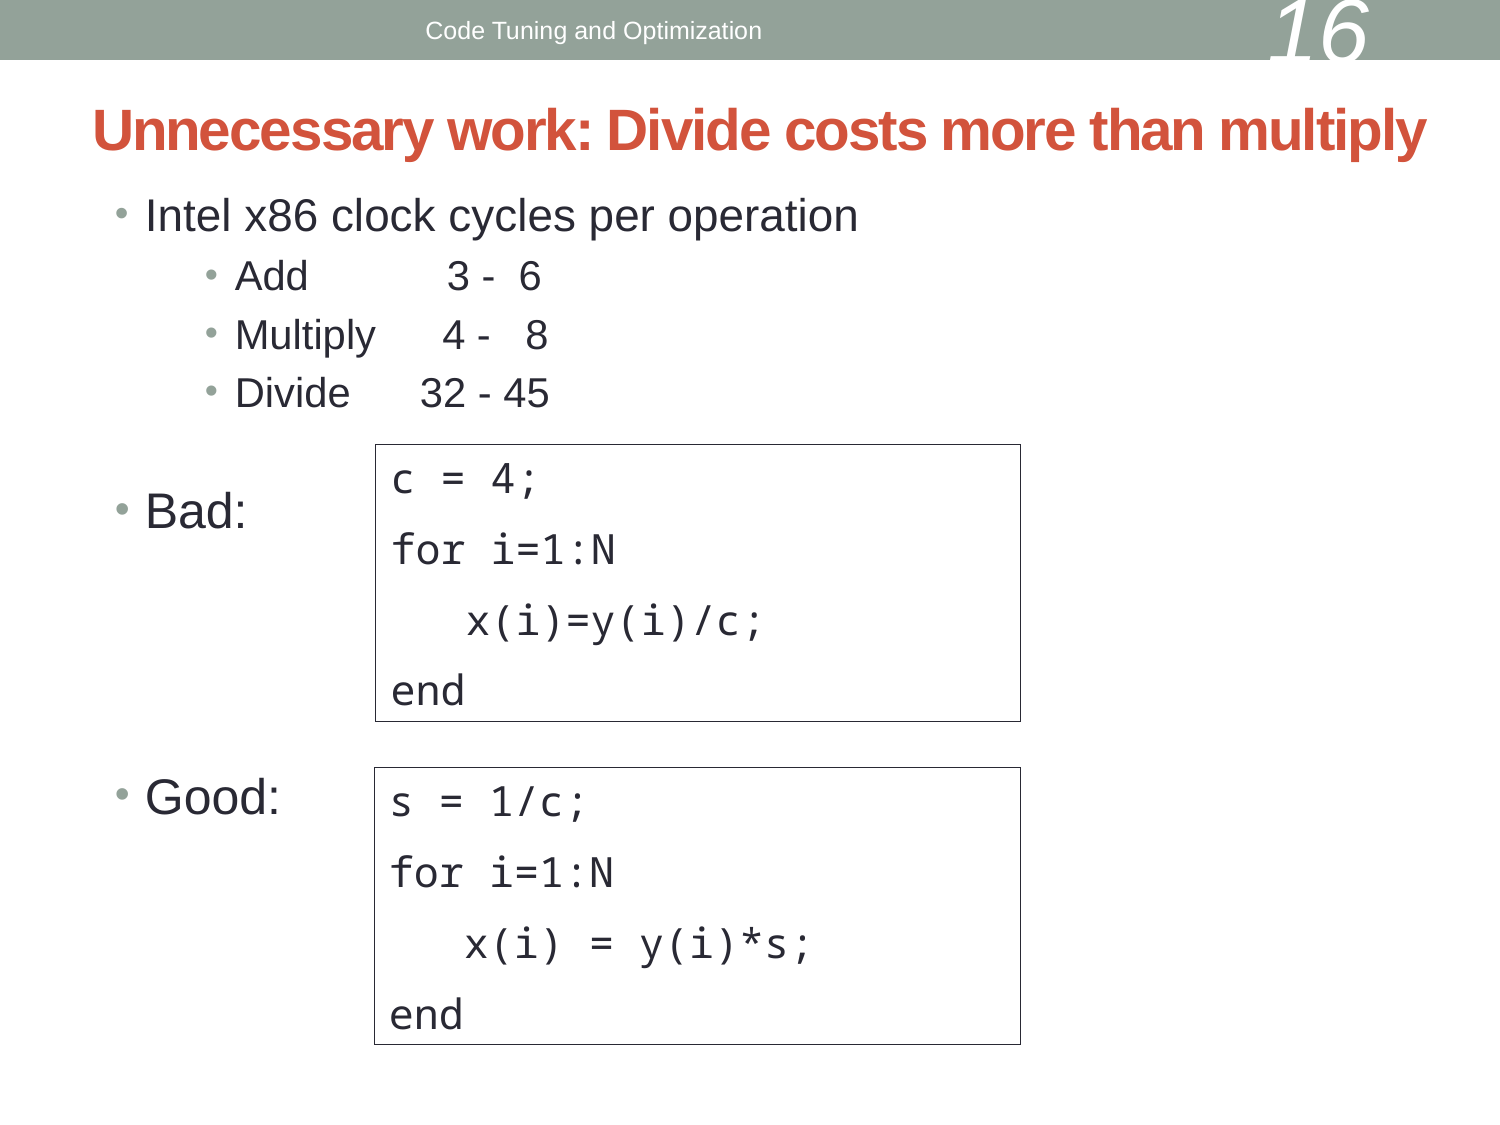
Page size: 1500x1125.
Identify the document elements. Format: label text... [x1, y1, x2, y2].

slide_number <number> [1252, 0, 1428, 54]
footer Code Tuning and Optimization [410, 3, 1086, 57]
list Intel x86 clock cycles per operation Add 3 - 6 Multiply 4 - 8 Divide 32 - 45 Bad: Good: [99, 178, 1400, 1071]
text_box s = 1/c; for i=1:N x(i) = y(i)*s; end [374, 767, 1021, 1045]
text_box c = 4; for i=1:N x(i)=y(i)/c; end [375, 444, 1021, 722]
title Unnecessary work: Divide costs more than multiply [77, 66, 1486, 188]
